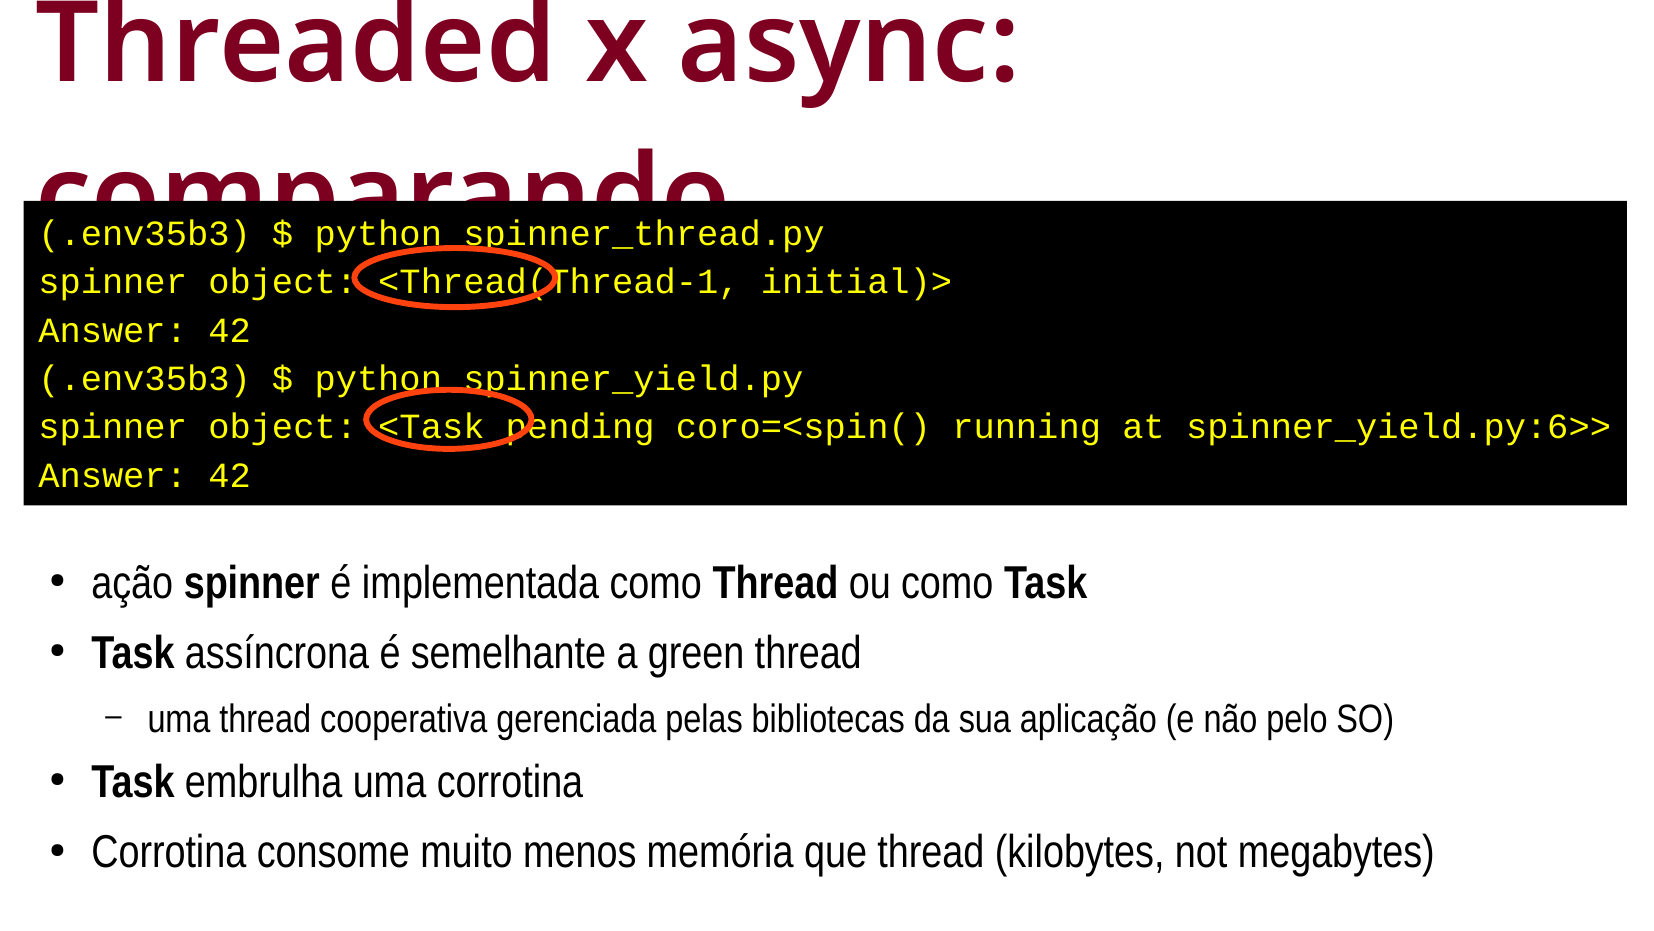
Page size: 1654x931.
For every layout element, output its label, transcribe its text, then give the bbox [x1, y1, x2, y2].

text_box (.env35b3) $ python spinner_thread.py spinner object: <Thread(Thread-1, initial)> Answer: 42 (.env35b3) $ python spinner_yield.py spinner object: <Task pending coro=<spin() running at spinner_yield.py:6>> Answer: 42 [23, 200, 1627, 497]
list ação spinner é implementada como Thread ou como Task Task assíncrona é semelhante a green thread uma thread cooperativa gerenciada pelas bibliotecas da sua aplicação (e não pelo SO) Task embrulha uma corrotina Corrotina consome muito menos memória que thread (kilobytes, not megabytes) [35, 555, 1571, 886]
title Threaded x async: comparando [35, 2, 1607, 200]
